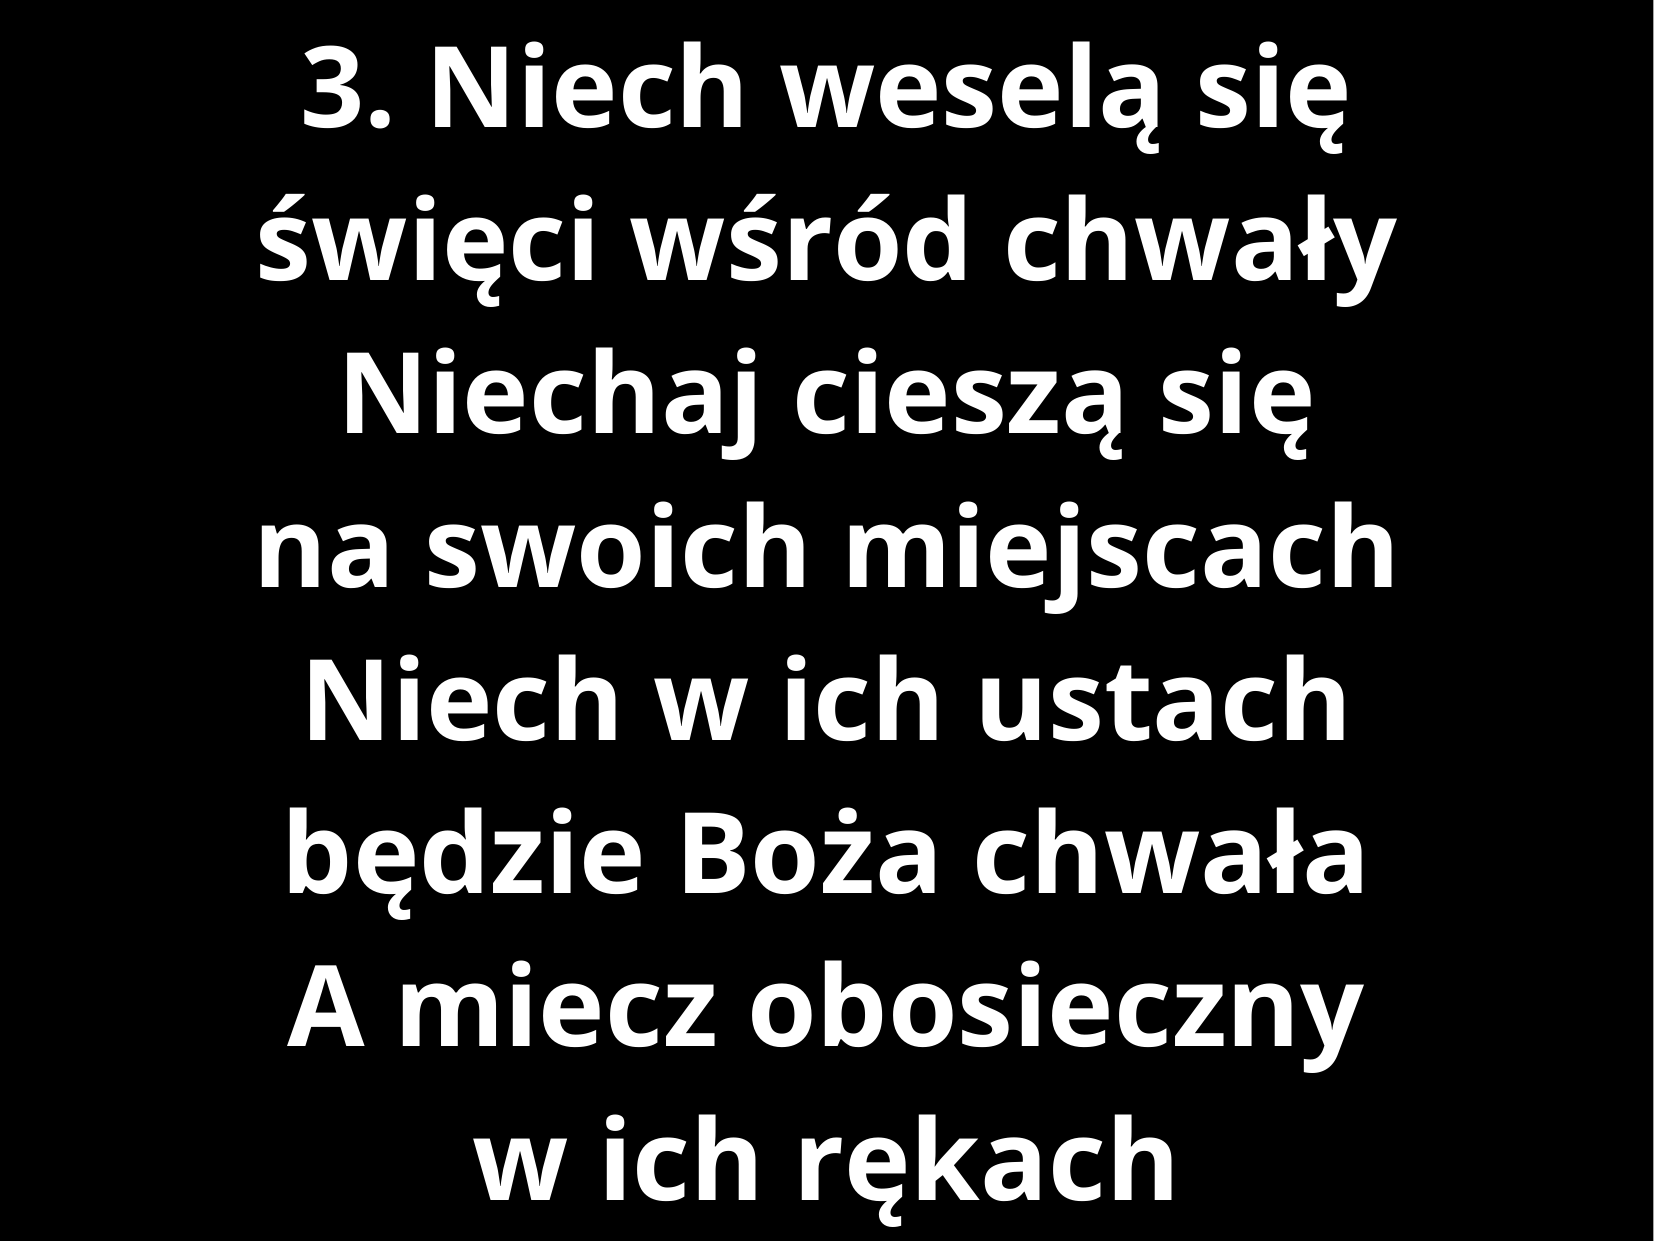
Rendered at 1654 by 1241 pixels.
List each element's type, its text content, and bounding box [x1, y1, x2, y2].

title 3. Niech weselą się święci wśród chwały Niechaj cieszą się na swoich miejscach Niech w ich ustach będzie Boża chwała A miecz obosieczny w ich rękach [0, 0, 1654, 1241]
